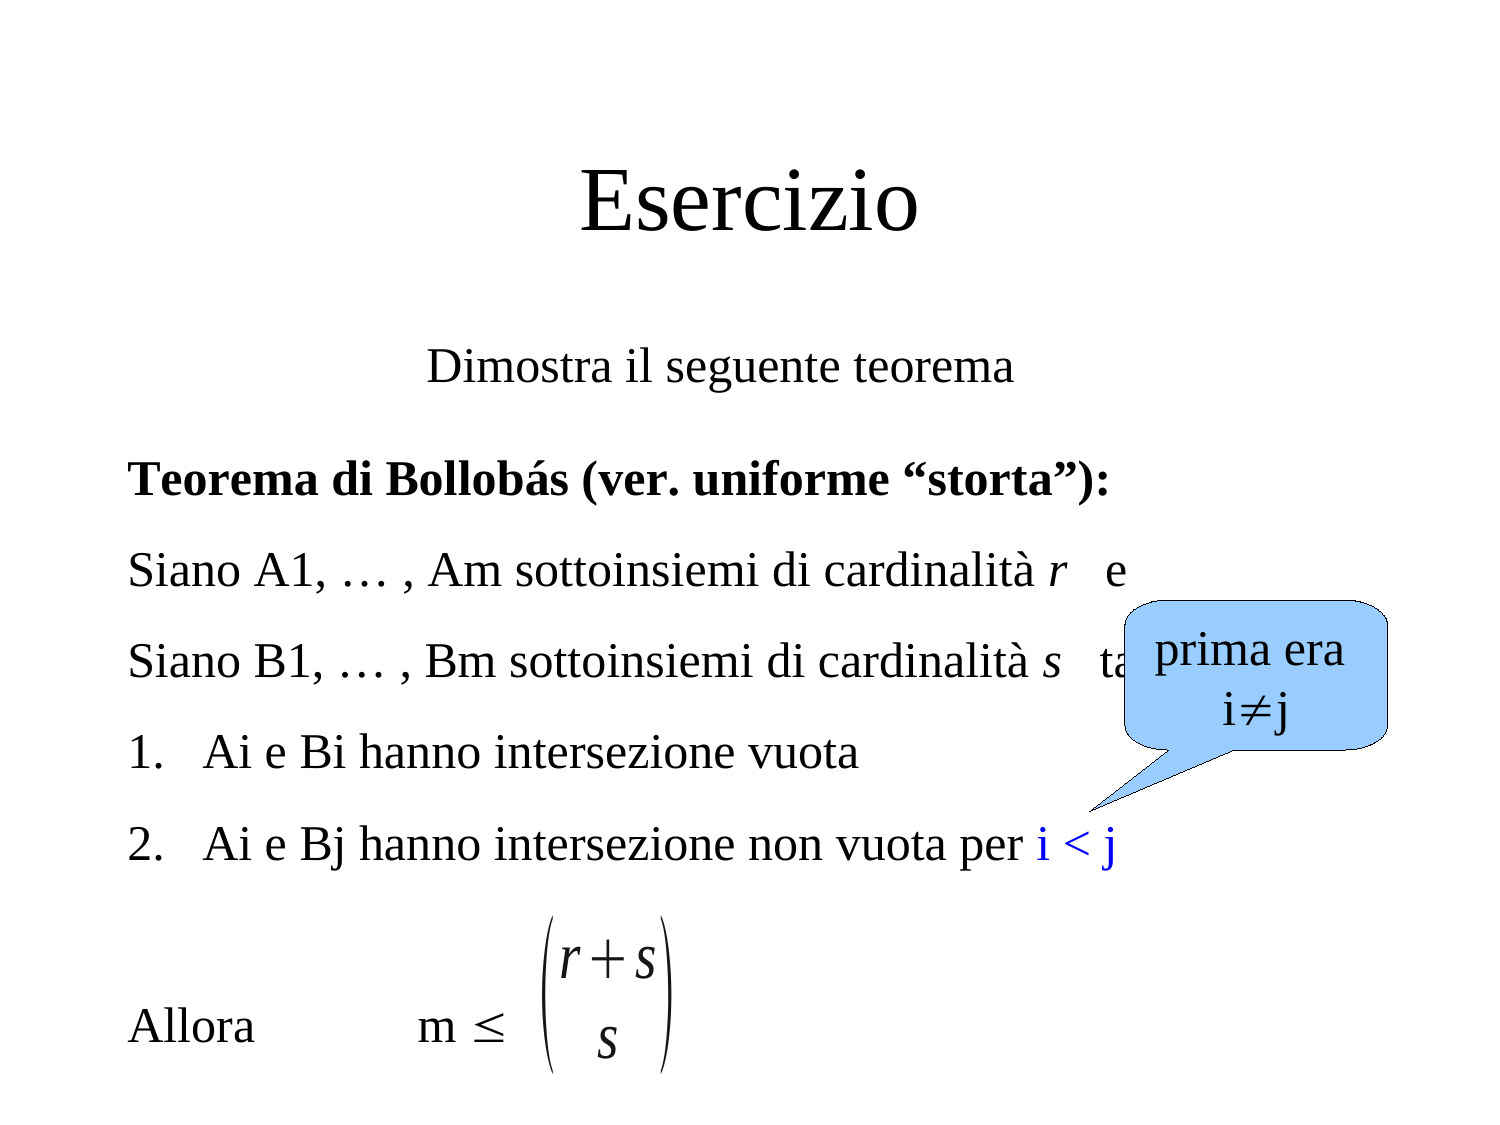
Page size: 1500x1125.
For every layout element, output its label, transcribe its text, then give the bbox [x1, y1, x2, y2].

title Esercizio [112, 99, 1388, 288]
text_box Dimostra il seguente teorema [411, 324, 1031, 401]
chart [525, 912, 691, 1079]
text_box prima era ij [1089, 600, 1388, 812]
text_box Teorema di Bollobás (ver. uniforme “storta”): Siano A1, … , Am sottoinsiemi di cardinalità r e Siano B1, … , Bm sottoinsiemi di cardinalità s tali che Ai e Bi hanno intersezione vuota Ai e Bj hanno intersezione non vuota per i < j Allora m  [112, 437, 1338, 1061]
